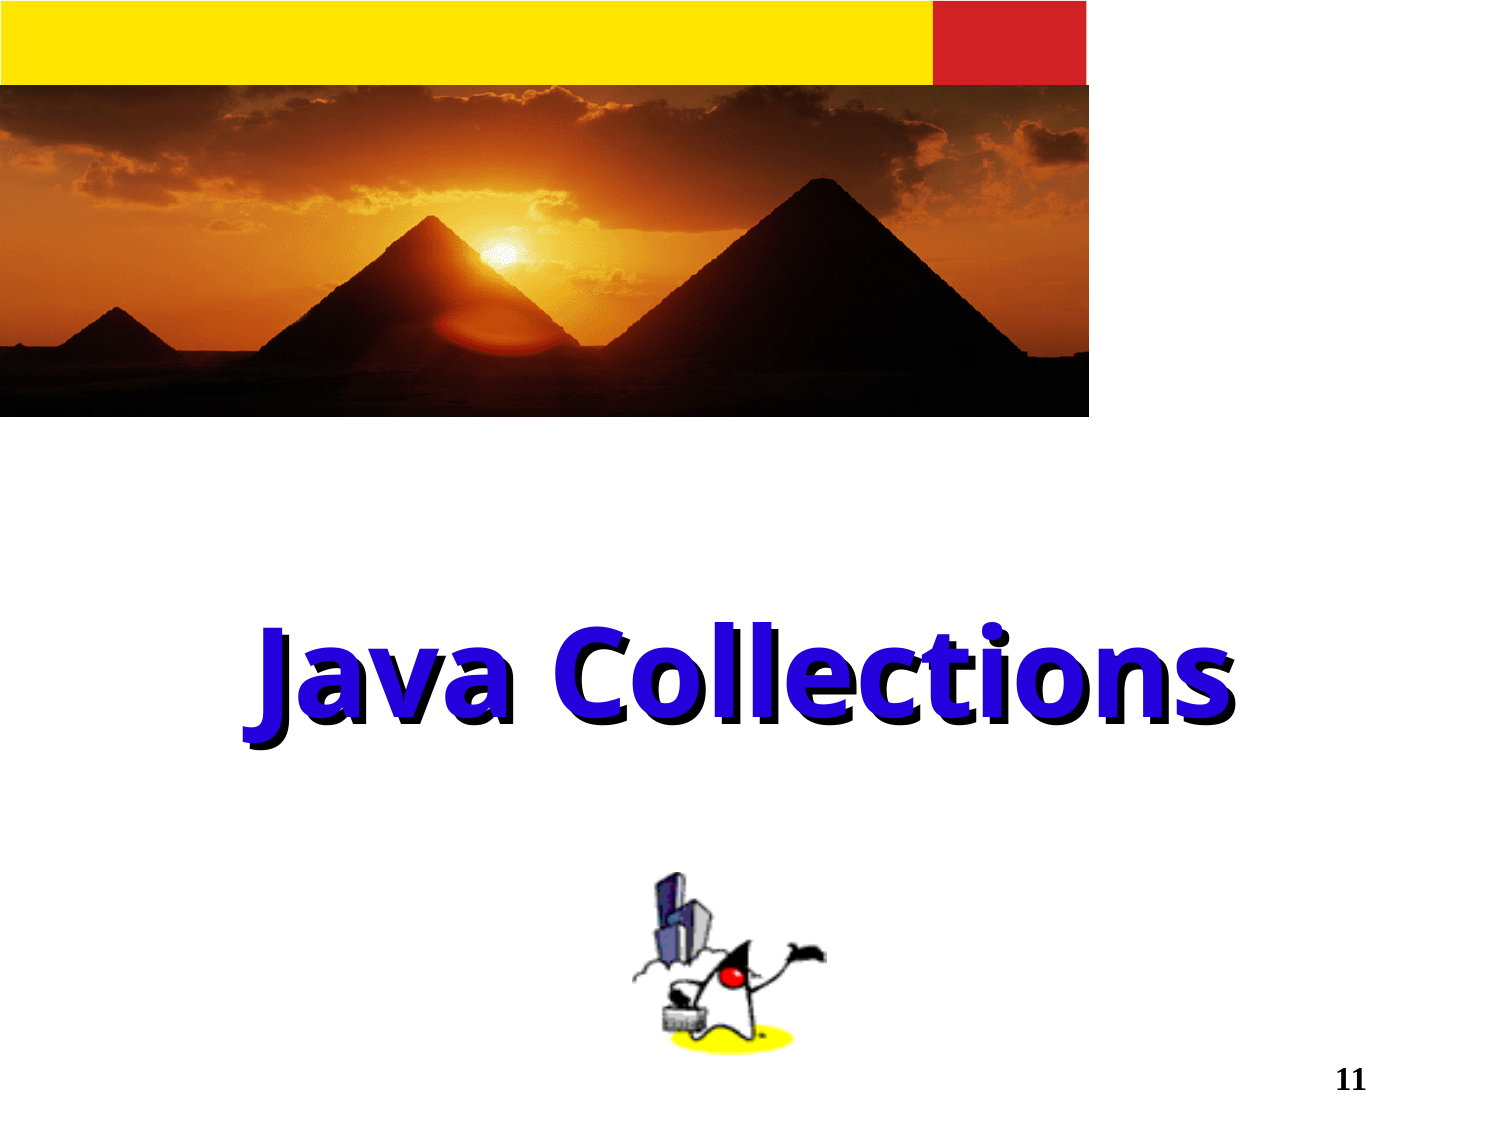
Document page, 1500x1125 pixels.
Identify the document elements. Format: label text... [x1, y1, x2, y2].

picture [0, 85, 1089, 417]
picture [632, 872, 827, 1055]
text_box Java Collections [237, 582, 1250, 942]
